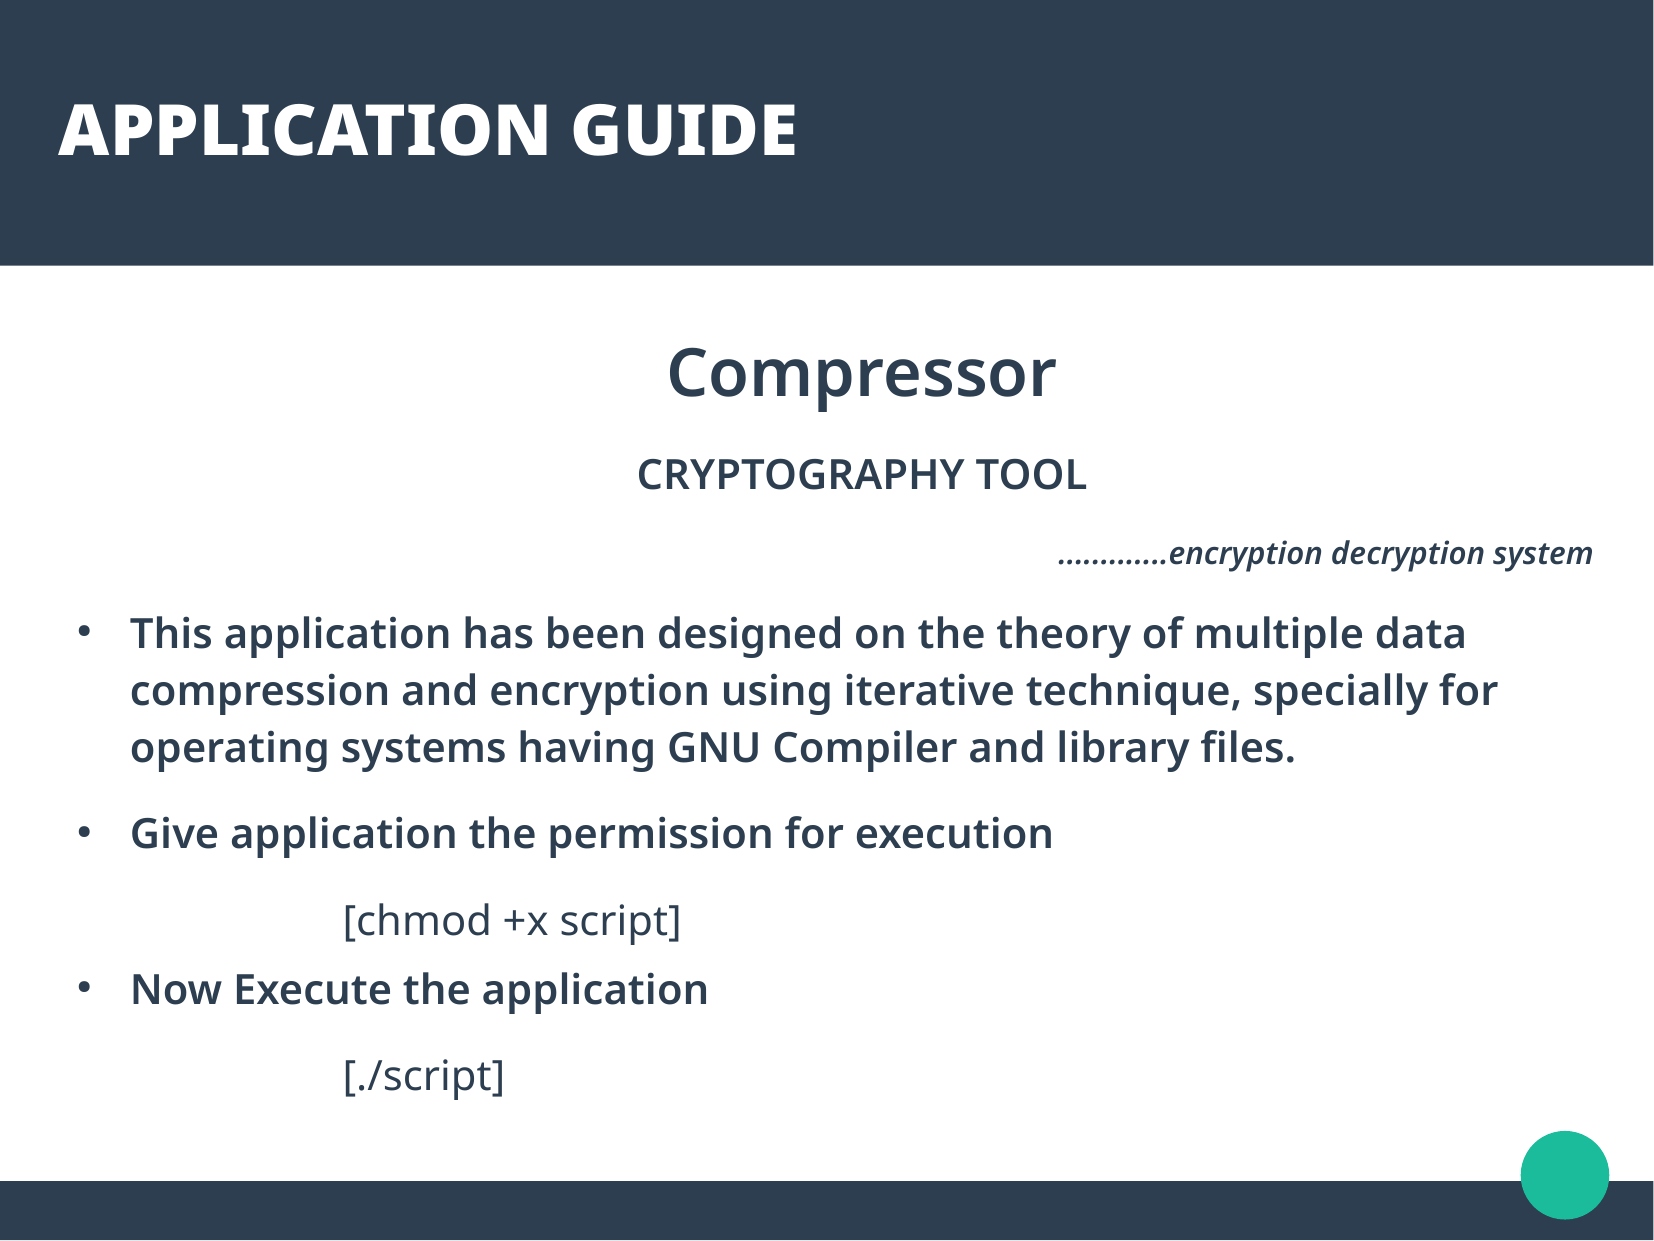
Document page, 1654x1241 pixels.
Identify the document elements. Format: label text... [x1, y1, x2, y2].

title APPLICATION GUIDE [59, 49, 1595, 207]
list Compressor CRYPTOGRAPHY TOOL .............encryption decryption system This application has been designed on the theory of multiple data compression and encryption using iterative technique, specially for operating systems having GNU Compiler and library files. Give application the permission for execution [chmod +x script] Now Execute the application [./script] [59, 324, 1595, 1152]
